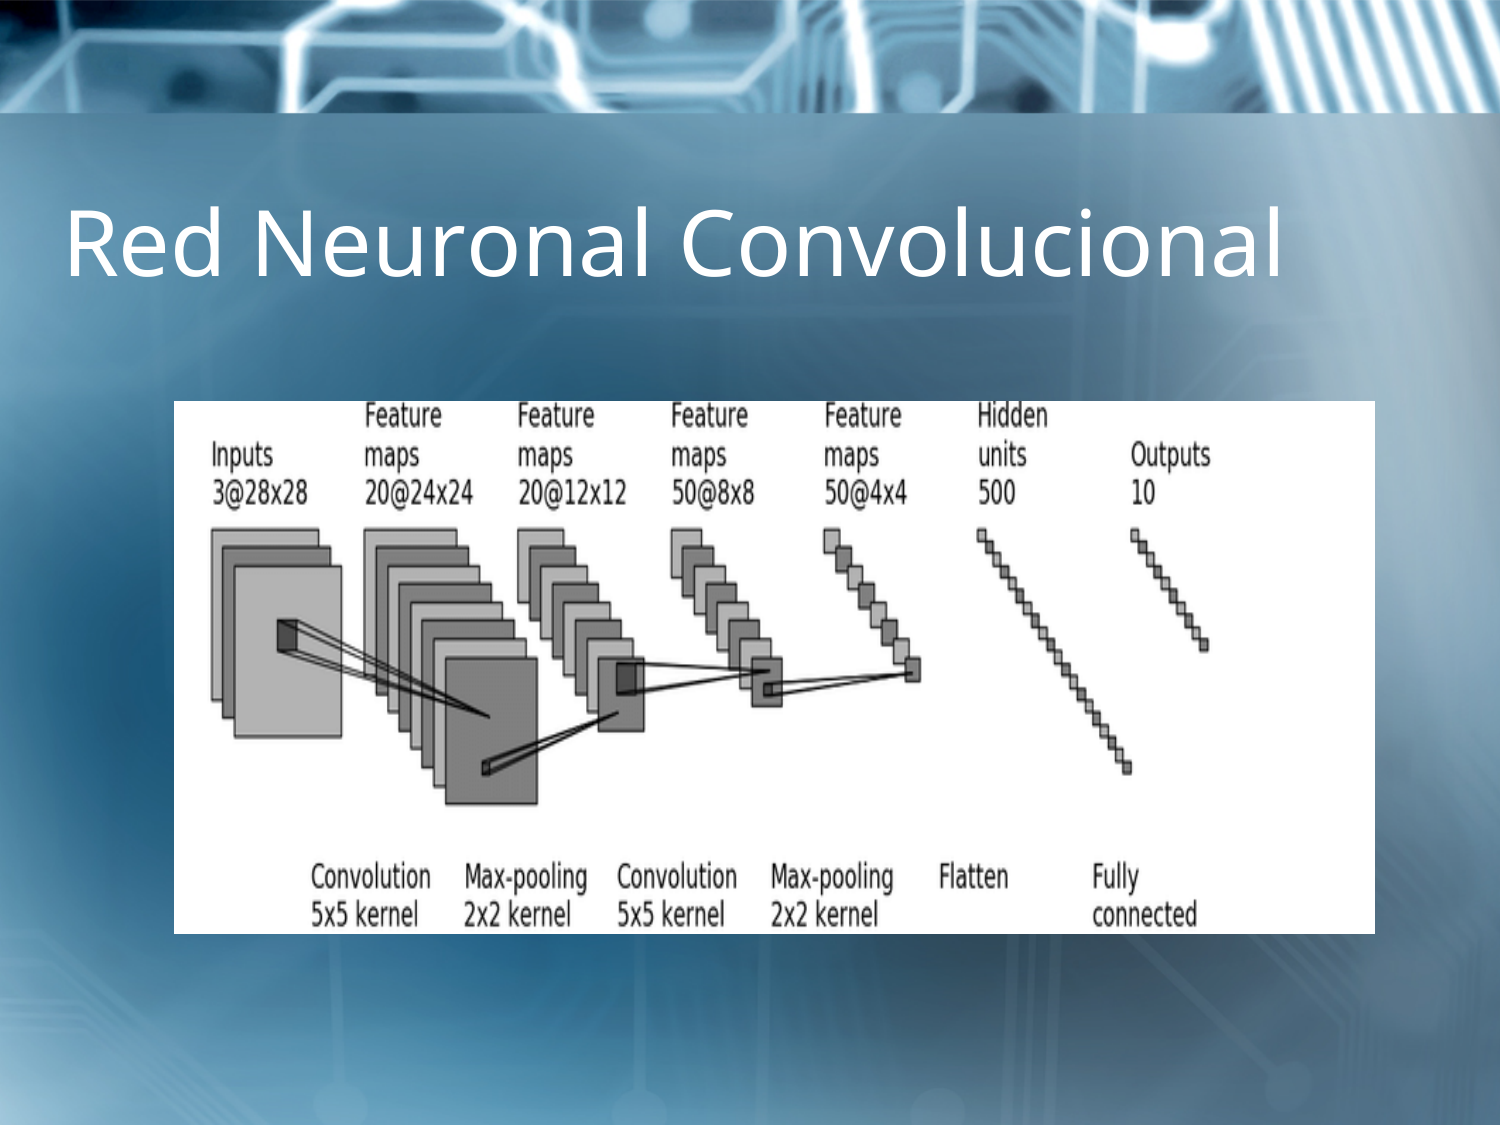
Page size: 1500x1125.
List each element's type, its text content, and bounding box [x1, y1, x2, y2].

picture [0, 0, 1500, 1125]
title Red Neuronal Convolucional [47, 177, 1473, 303]
